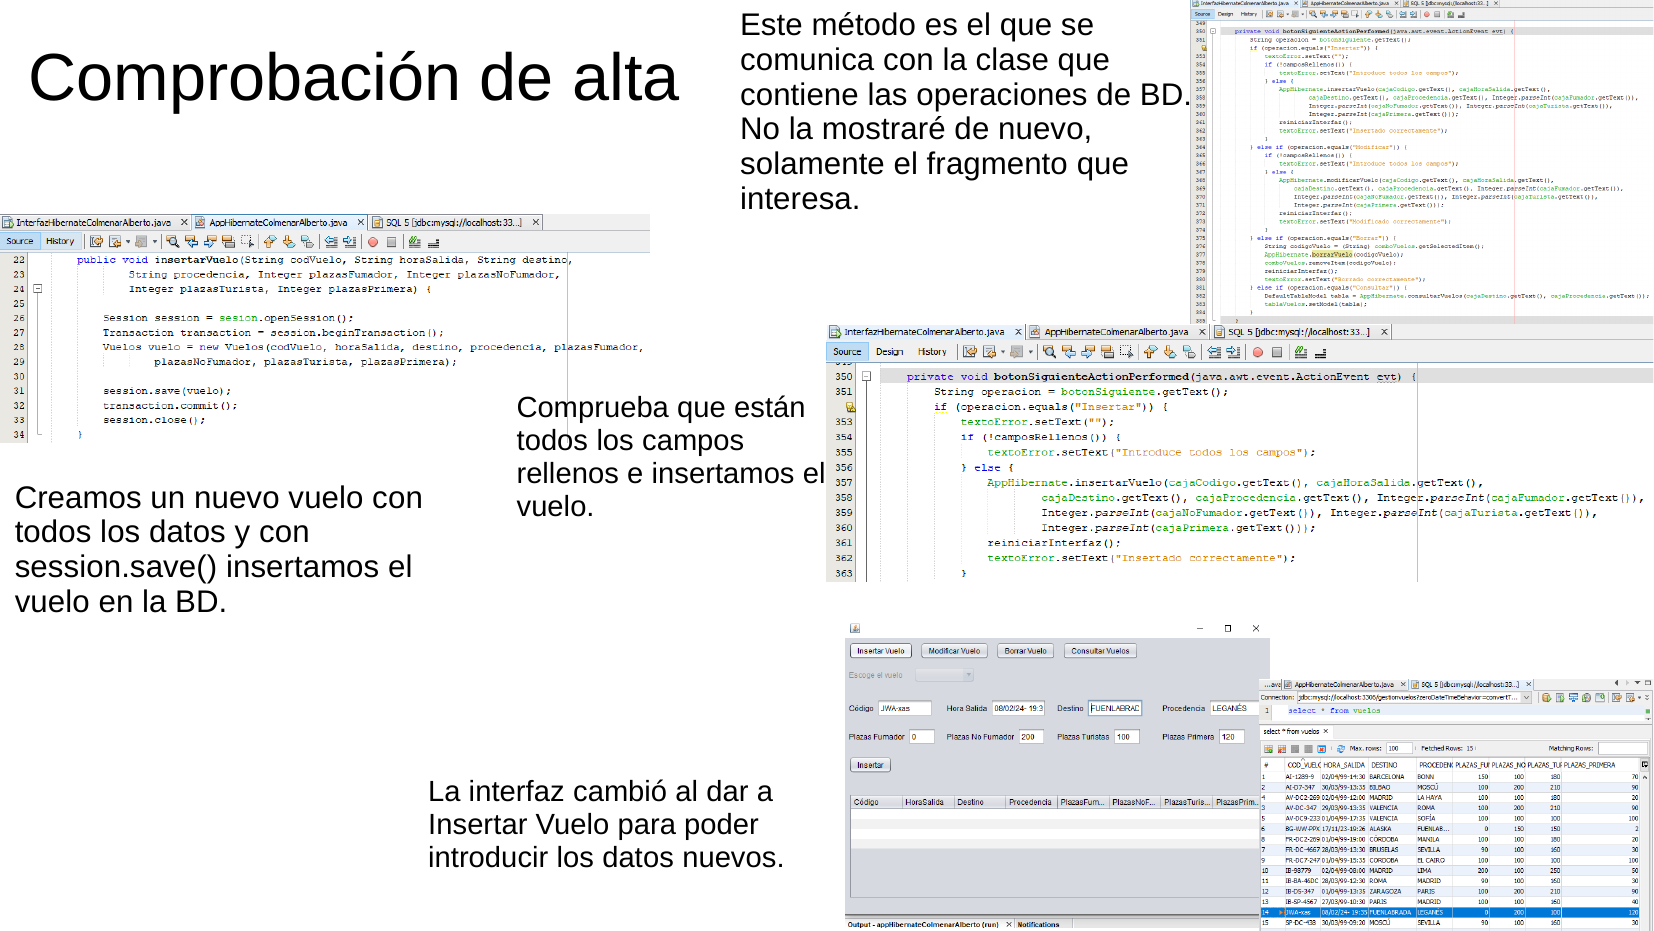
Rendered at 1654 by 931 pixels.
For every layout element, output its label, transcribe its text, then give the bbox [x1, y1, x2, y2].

text_box Este método es el que se comunica con la clase que contiene las operaciones de BD. No la mostraré de nuevo, solamente el fragmento que interesa. [725, 0, 1211, 224]
text_box La interfaz cambió al dar a Insertar Vuelo para poder introducir los datos nuevos. [413, 767, 827, 881]
picture [845, 620, 1654, 931]
title Comprobación de alta [0, 0, 709, 156]
picture [0, 214, 650, 443]
text_box Creamos un nuevo vuelo con todos los datos y con session.save() insertamos el vuelo en la BD. [0, 472, 501, 627]
picture [826, 0, 1654, 582]
text_box Comprueba que están todos los campos rellenos e insertamos el vuelo. [501, 383, 857, 629]
